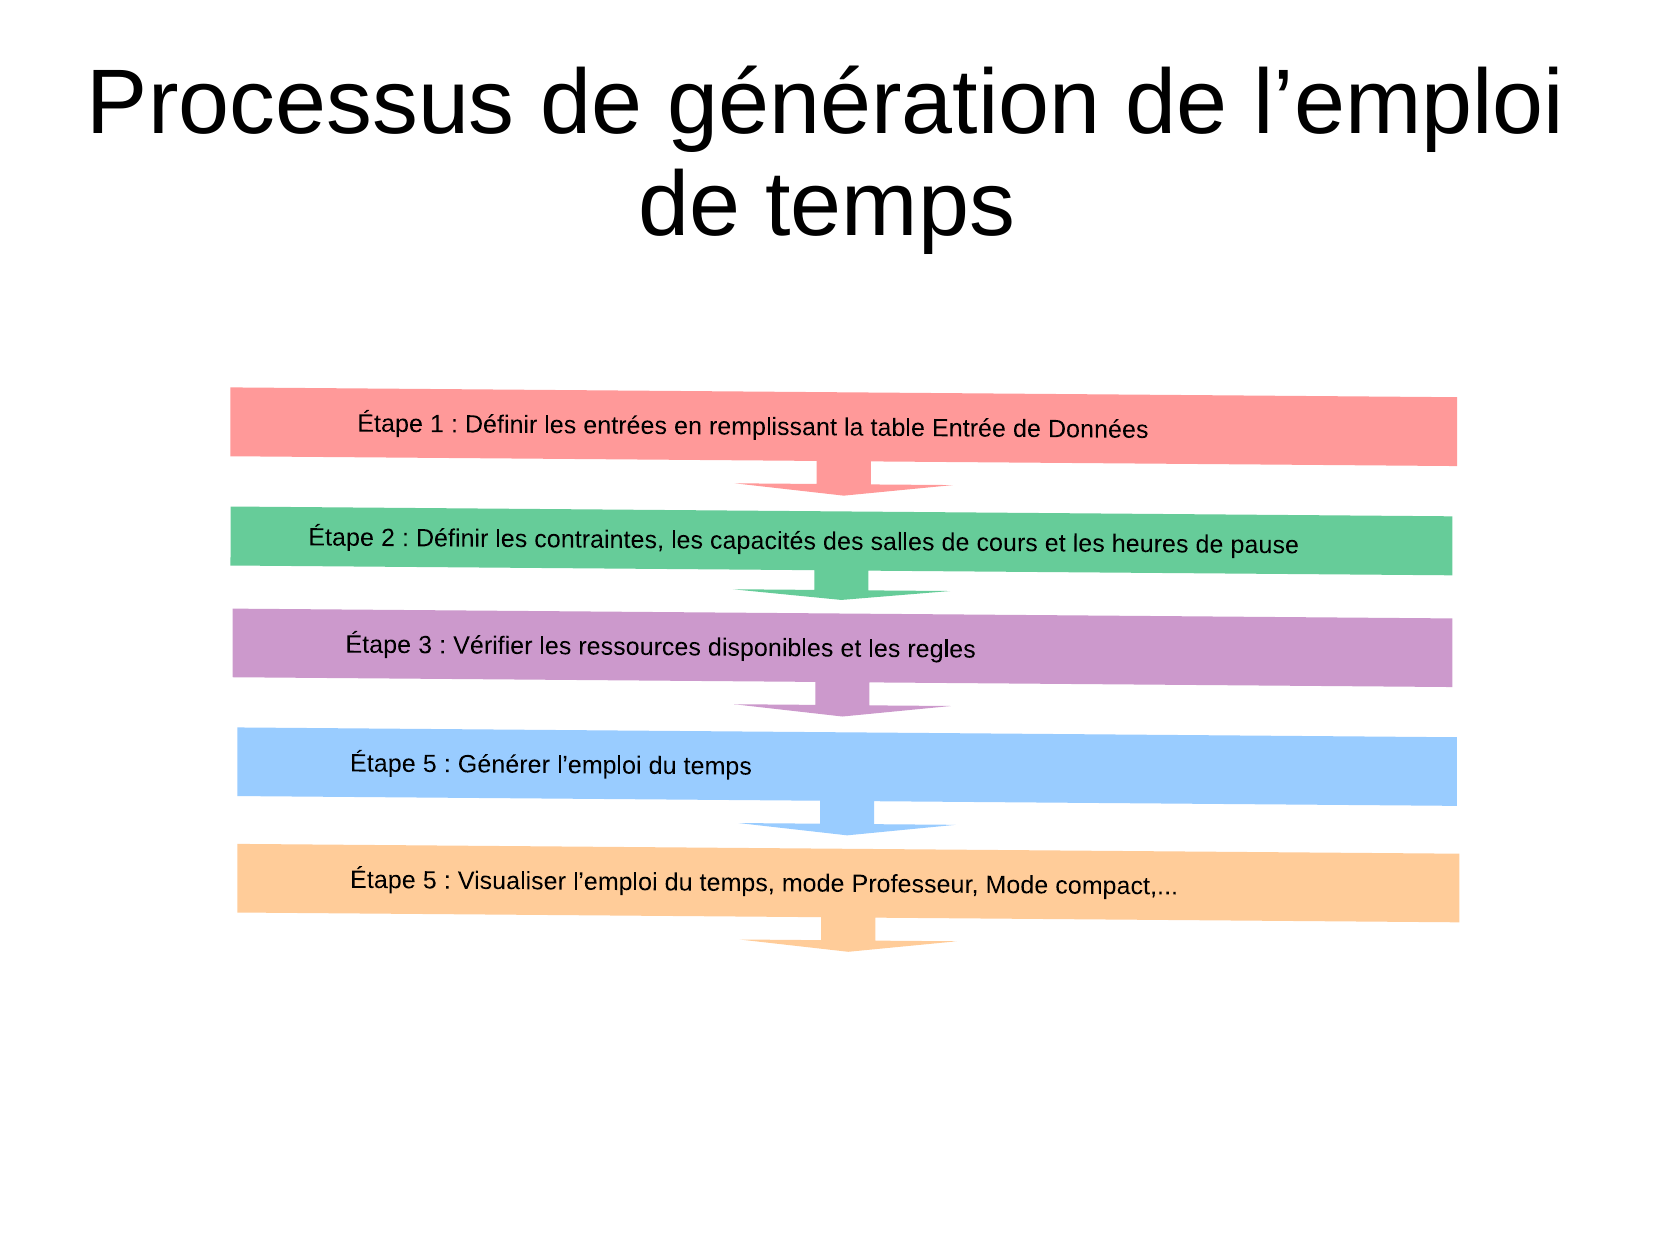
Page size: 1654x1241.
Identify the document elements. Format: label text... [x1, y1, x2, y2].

text_box Étape 1 : Définir les entrées en remplissant la table Entrée de Données [230, 387, 1458, 496]
text_box Étape 5 : Générer l’emploi du temps [237, 727, 1457, 836]
title Processus de génération de l’emploi de temps [82, 49, 1571, 257]
text_box Étape 5 : Visualiser l’emploi du temps, mode Professeur, Mode compact,... [237, 843, 1460, 952]
text_box Étape 3 : Vérifier les ressources disponibles et les regles [232, 608, 1453, 717]
text_box Étape 2 : Définir les contraintes, les capacités des salles de cours et les heures de pause [230, 506, 1453, 600]
